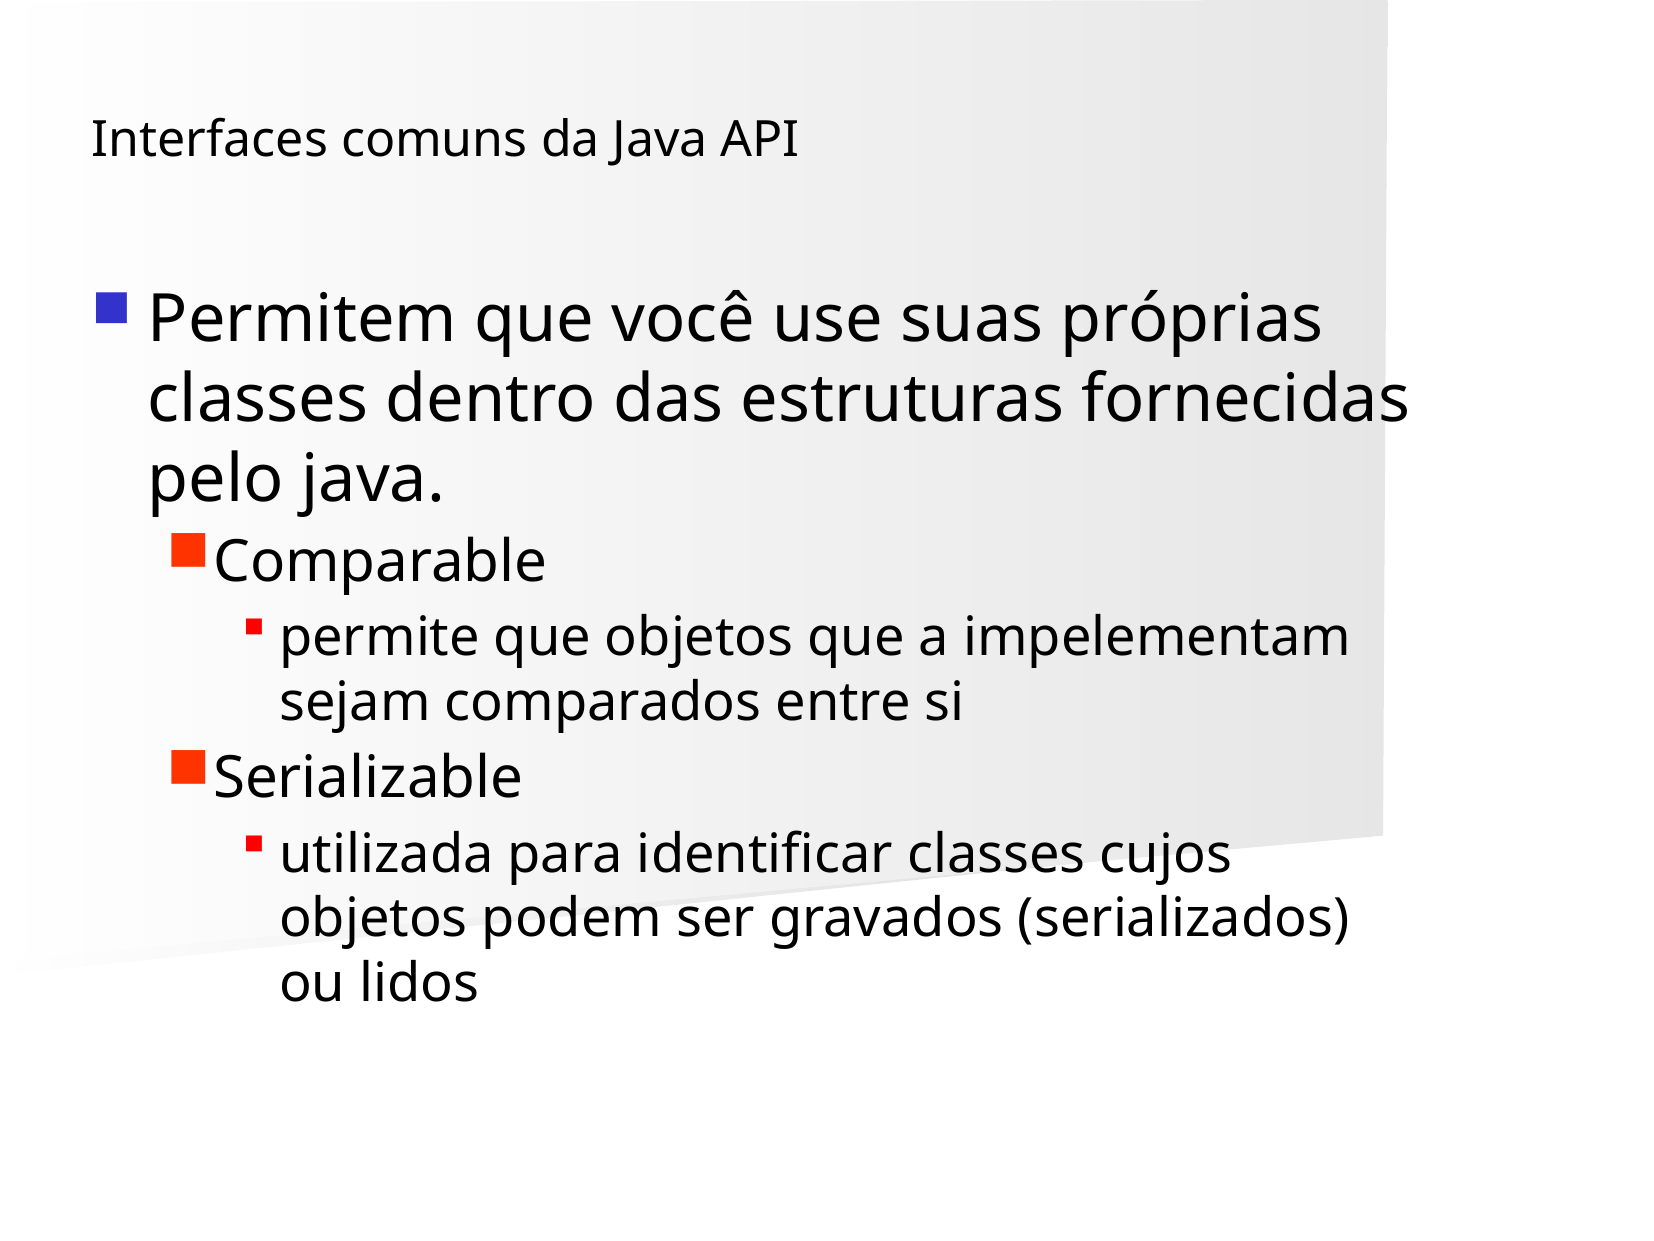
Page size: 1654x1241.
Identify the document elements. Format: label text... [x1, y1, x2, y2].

title Interfaces comuns da Java API [76, 42, 1427, 231]
list Permitem que você use suas próprias classes dentro das estruturas fornecidas pelo java. Comparable permite que objetos que a impelementam sejam comparados entre si Serializable utilizada para identificar classes cujos objetos podem ser gravados (serializados) ou lidos [76, 267, 1427, 1005]
